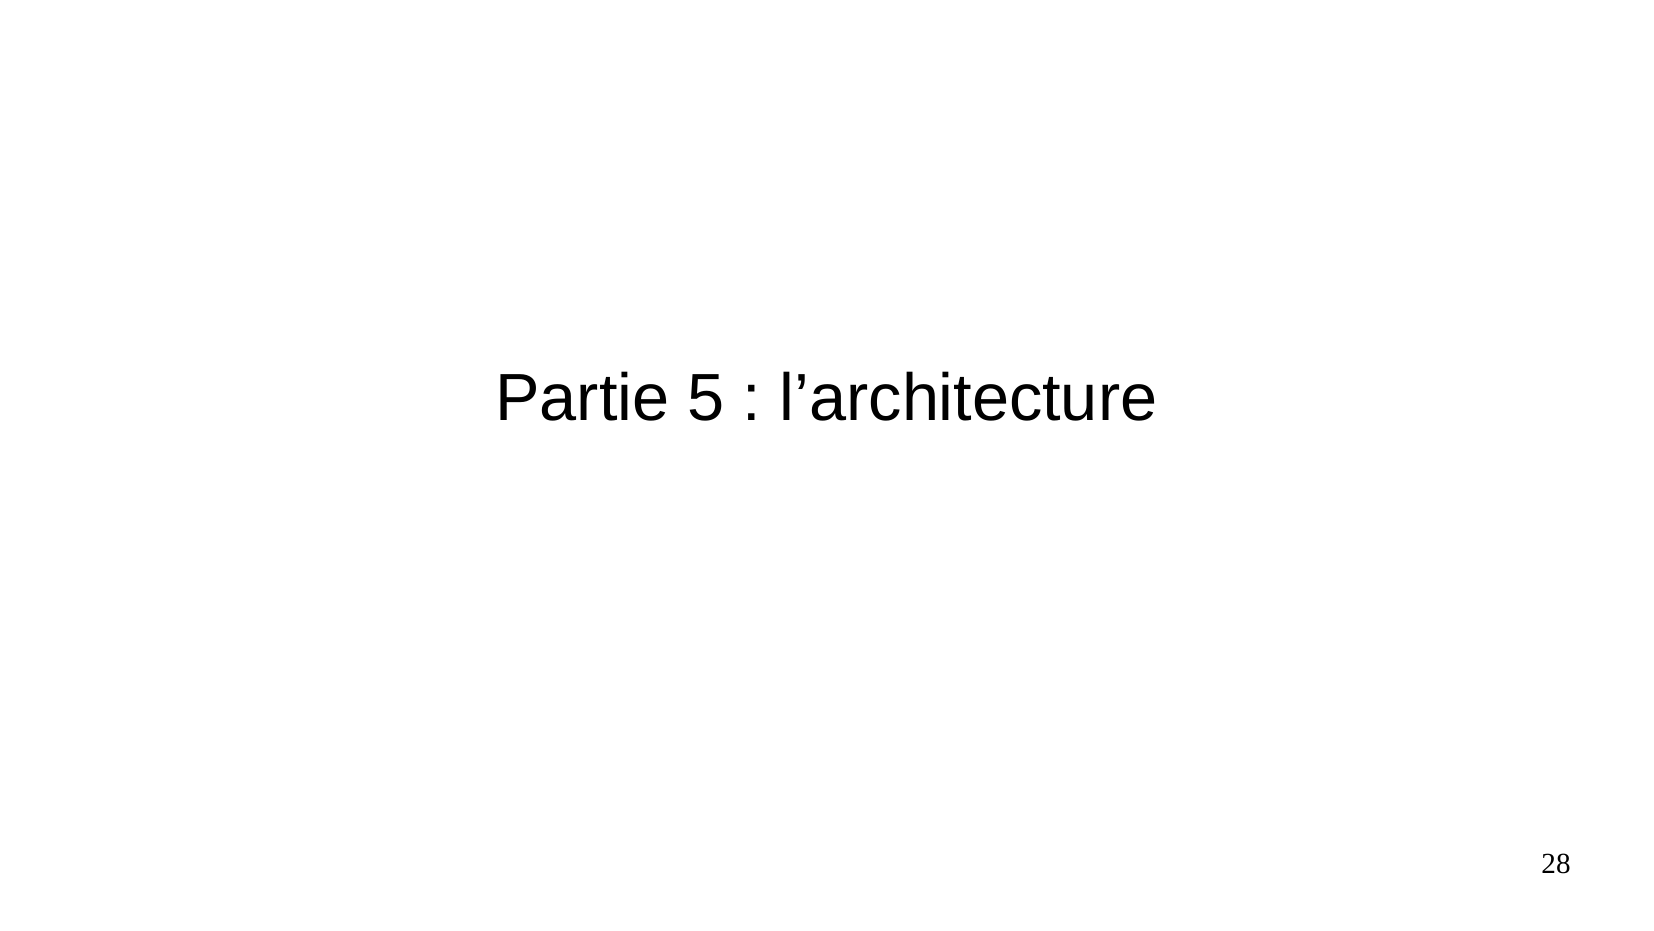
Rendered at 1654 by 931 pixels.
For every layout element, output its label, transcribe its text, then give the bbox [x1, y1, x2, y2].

subtitle Partie 5 : l’architecture [82, 37, 1571, 757]
